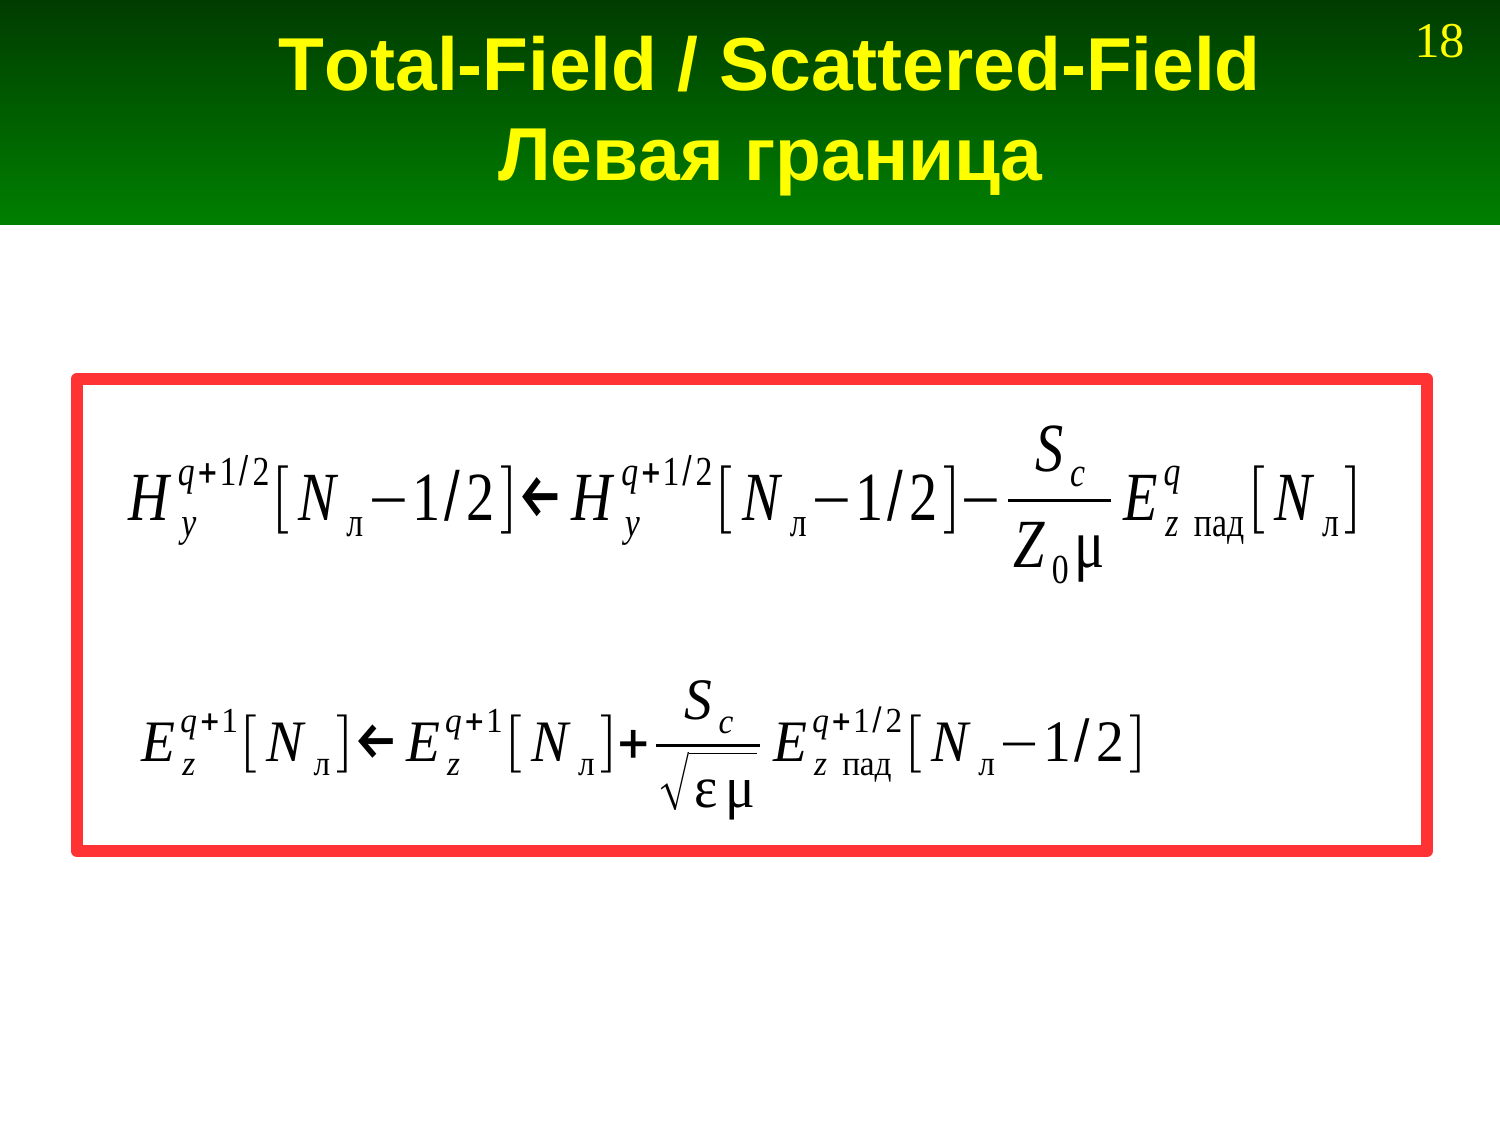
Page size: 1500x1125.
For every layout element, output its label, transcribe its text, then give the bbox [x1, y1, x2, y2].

chart [100, 409, 1384, 592]
title Total-Field / Scattered-Field Левая граница [100, 7, 1441, 204]
chart [114, 667, 1168, 821]
